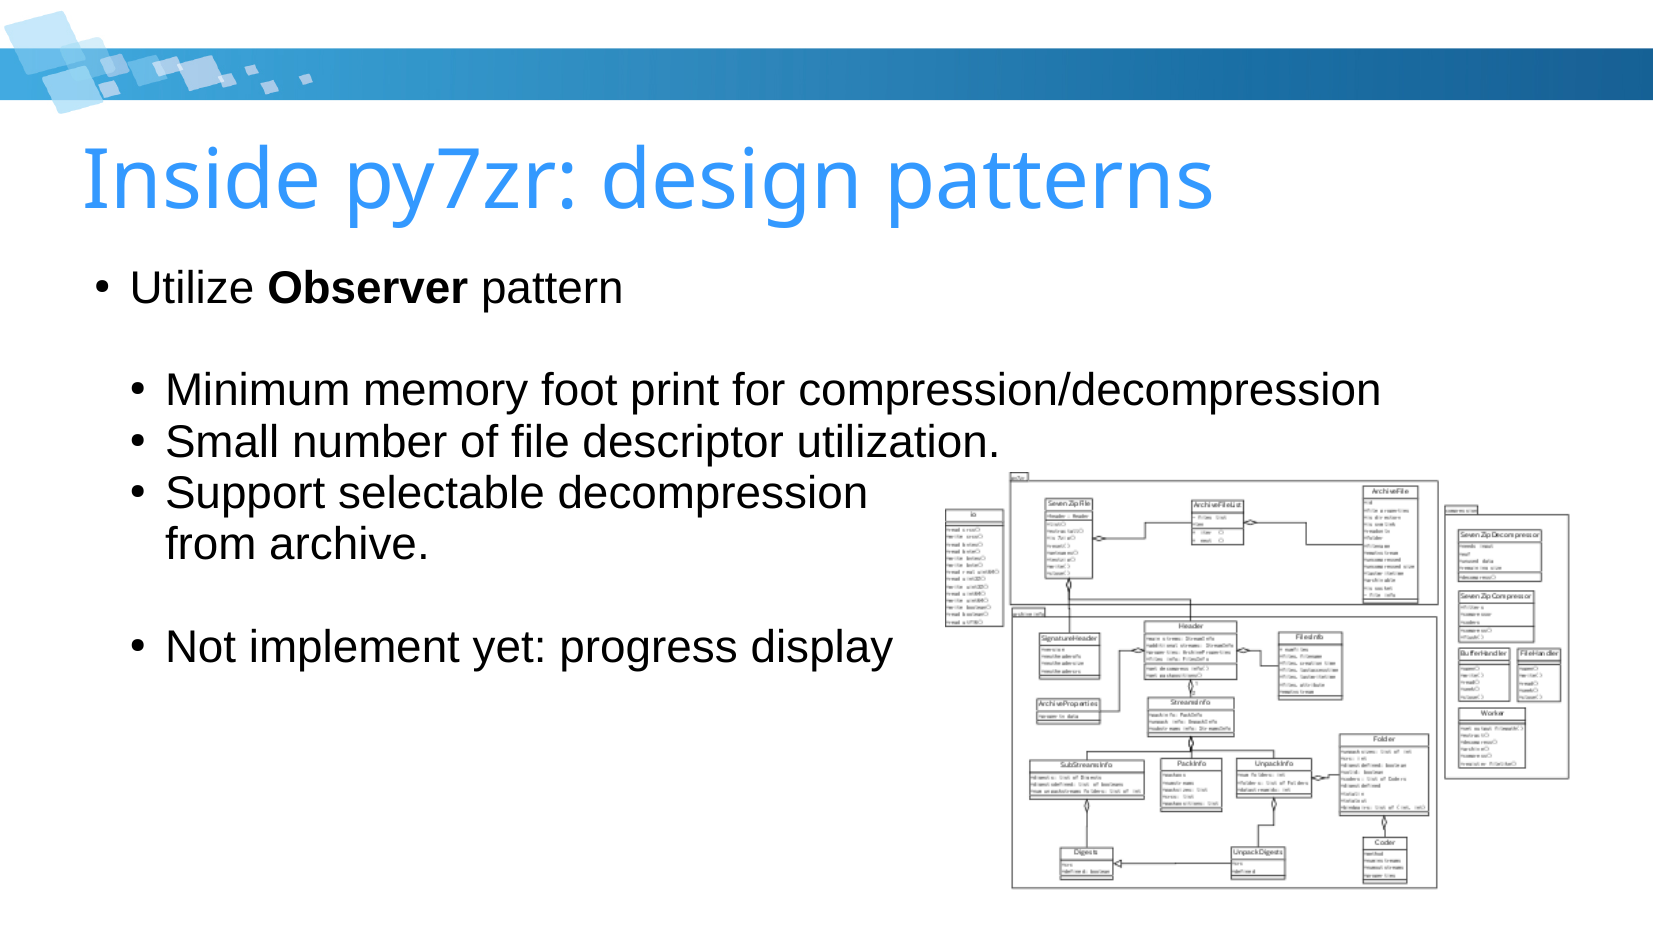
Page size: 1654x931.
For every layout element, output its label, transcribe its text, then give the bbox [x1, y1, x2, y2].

title Inside py7zr: design patterns [82, 99, 1571, 255]
text_box Utilize Observer pattern Minimum memory foot print for compression/decompression Small number of file descriptor utilization. Support selectable decompression from archive. Not implement yet: progress display [79, 254, 1398, 704]
picture [0, 0, 1653, 929]
